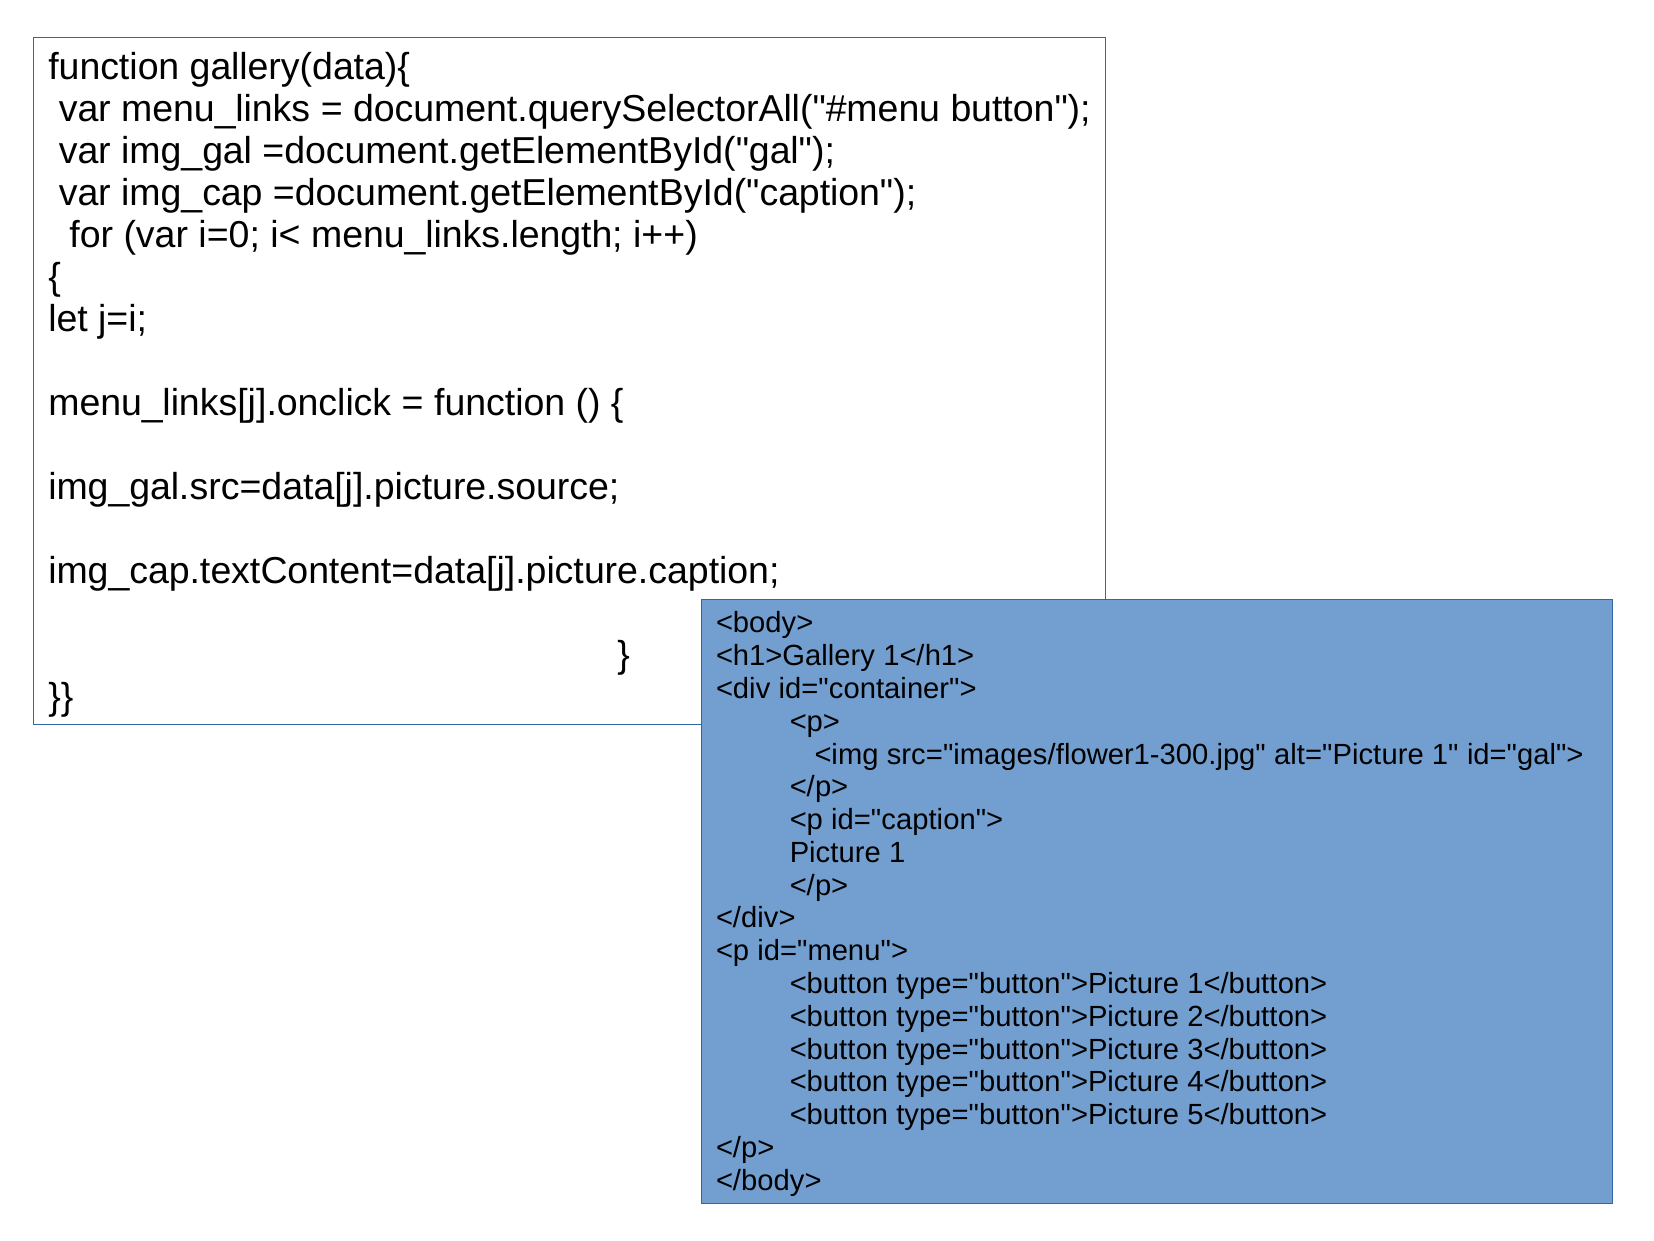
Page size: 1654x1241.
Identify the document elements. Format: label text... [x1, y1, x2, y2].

text_box function gallery(data){ var menu_links = document.querySelectorAll("#menu button"); var img_gal =document.getElementById("gal"); var img_cap =document.getElementById("caption"); for (var i=0; i< menu_links.length; i++) { let j=i; menu_links[j].onclick = function () { img_gal.src=data[j].picture.source; img_cap.textContent=data[j].picture.caption; } }} [33, 37, 1106, 725]
text_box <body> <h1>Gallery 1</h1> <div id="container"> <p> <img src="images/flower1-300.jpg" alt="Picture 1" id="gal"> </p> <p id="caption"> Picture 1 </p> </div> <p id="menu"> <button type="button">Picture 1</button> <button type="button">Picture 2</button> <button type="button">Picture 3</button> <button type="button">Picture 4</button> <button type="button">Picture 5</button> </p> </body> [701, 599, 1613, 1204]
